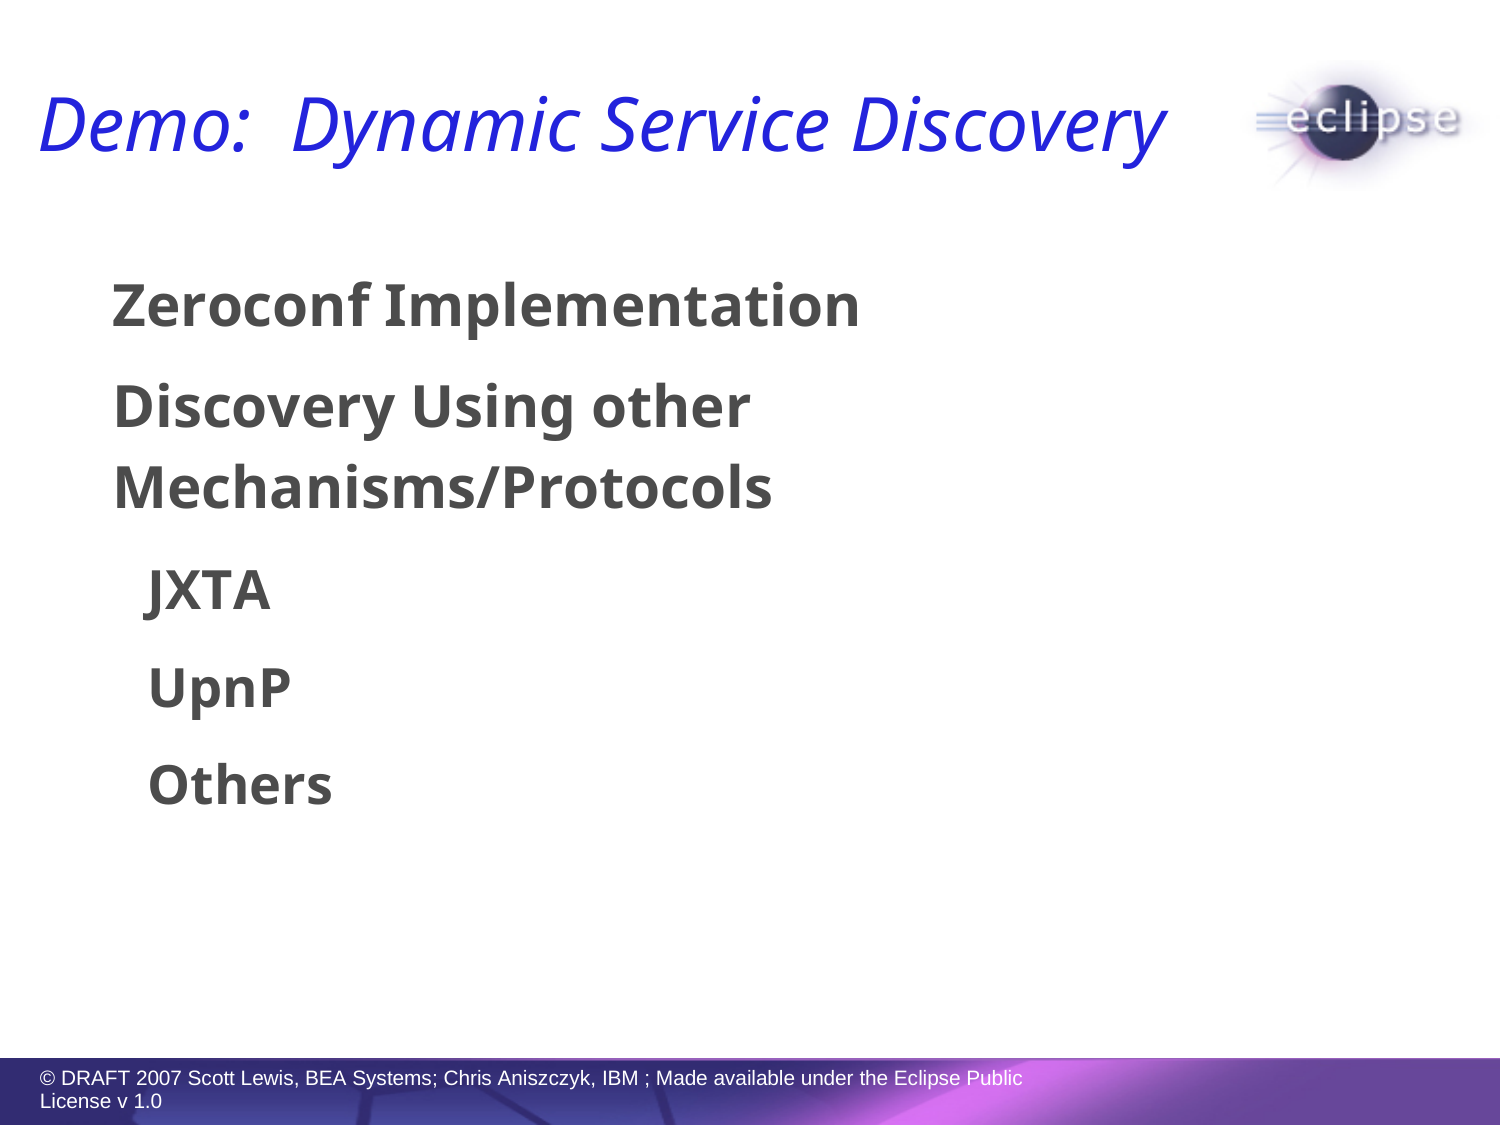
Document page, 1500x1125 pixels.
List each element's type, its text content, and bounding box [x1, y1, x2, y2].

picture [0, 1058, 1500, 1125]
picture [1234, 60, 1500, 191]
title Demo: Dynamic Service Discovery [37, 41, 1234, 207]
list Zeroconf Implementation Discovery Using other Mechanisms/Protocols JXTA UpnP Others [112, 262, 1388, 1006]
